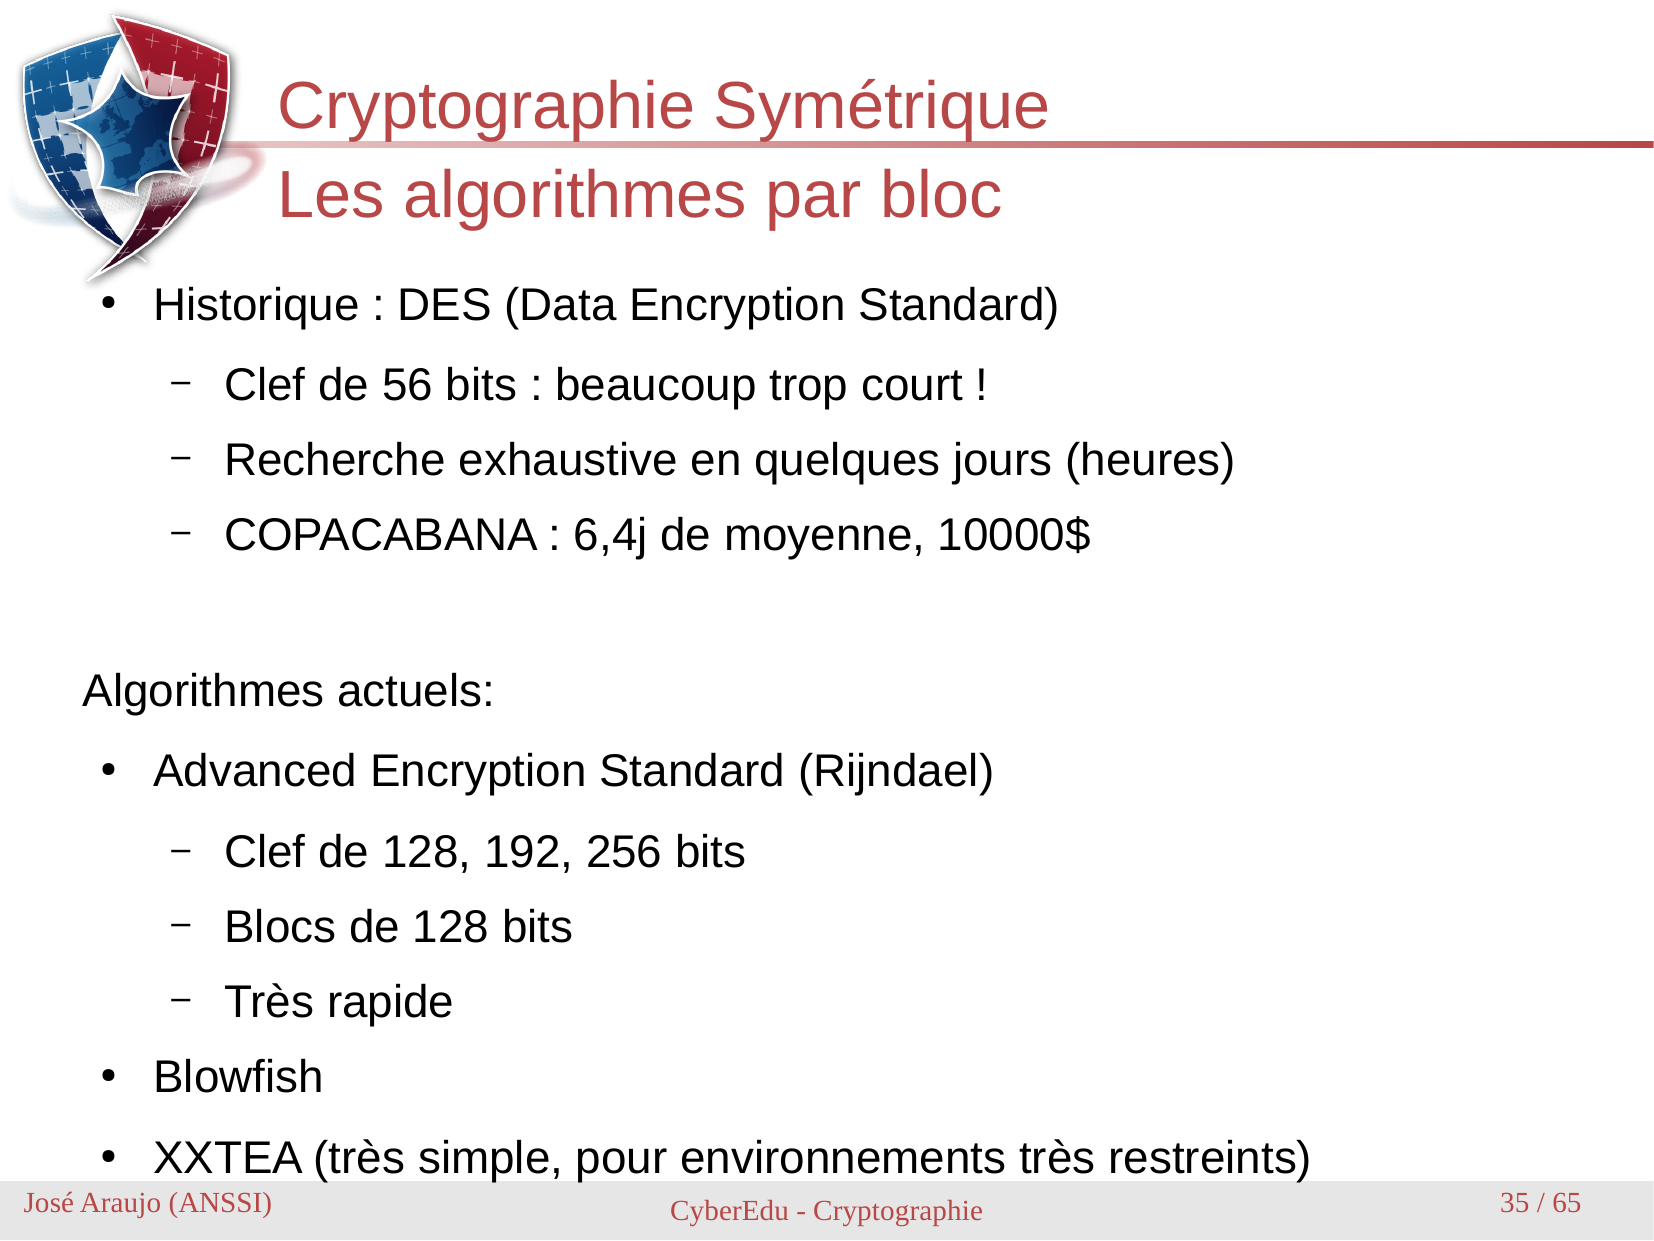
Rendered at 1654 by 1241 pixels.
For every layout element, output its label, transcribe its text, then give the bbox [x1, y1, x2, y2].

picture [0, 0, 272, 290]
list Historique : DES (Data Encryption Standard) Clef de 56 bits : beaucoup trop court ! Recherche exhaustive en quelques jours (heures) COPACABANA : 6,4j de moyenne, 10000$ Algorithmes actuels: Advanced Encryption Standard (Rijndael) Clef de 128, 192, 256 bits Blocs de 128 bits Très rapide Blowfish XXTEA (très simple, pour environnements très restreints) [82, 278, 1595, 1170]
title Cryptographie Symétrique Les algorithmes par bloc [277, 49, 1642, 237]
